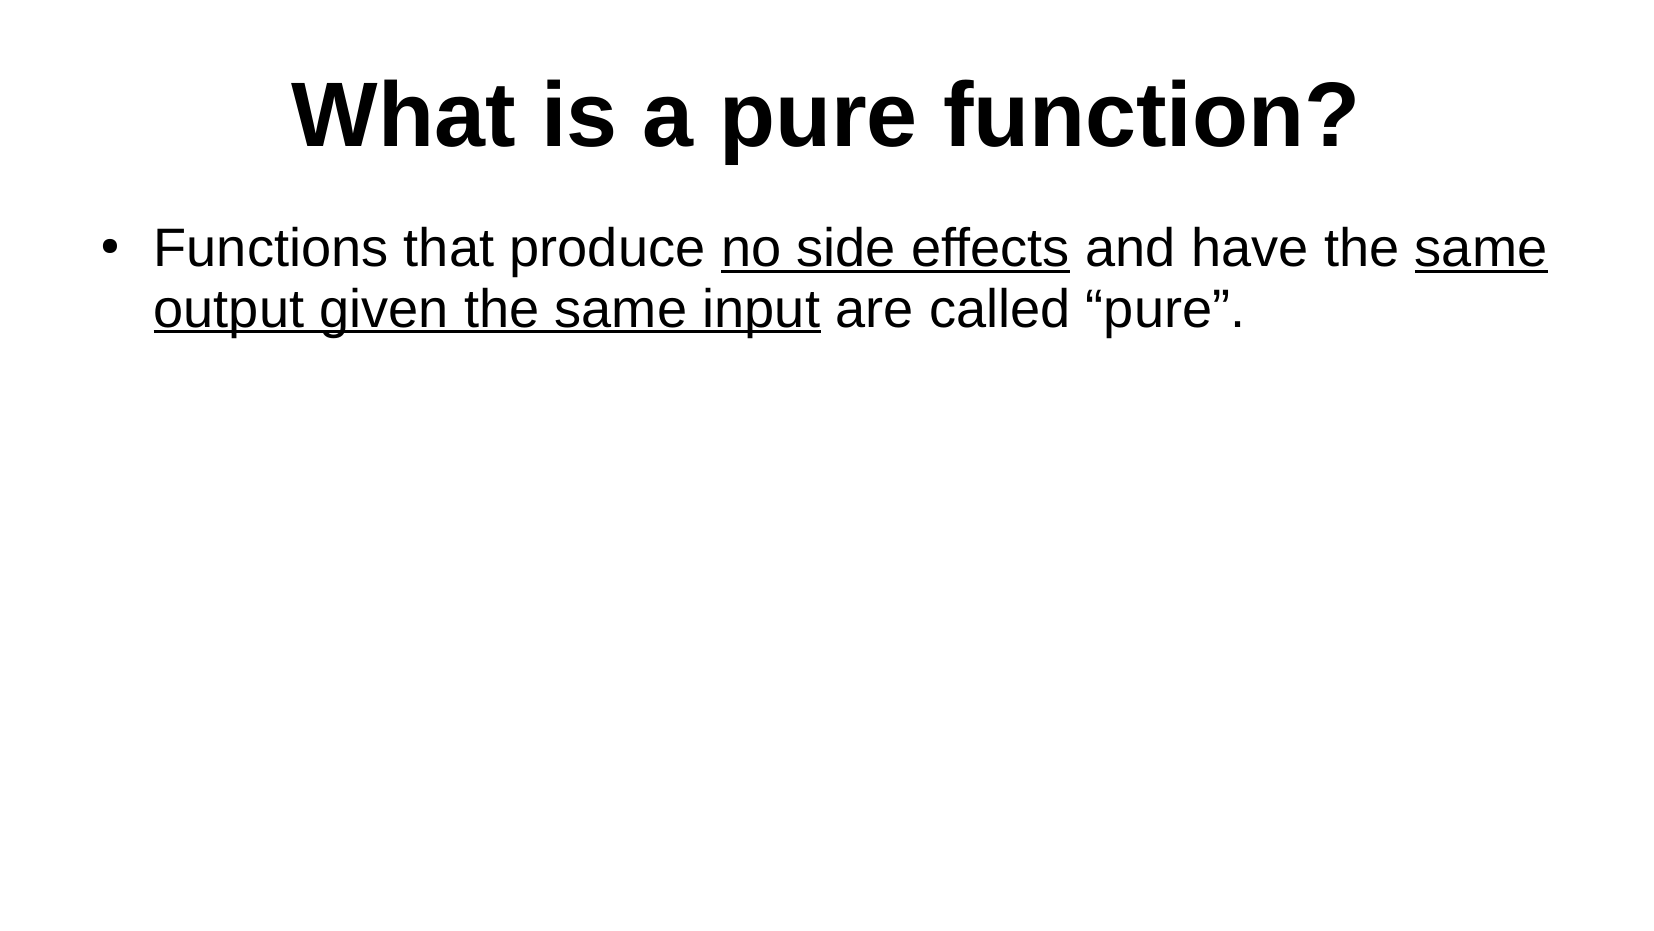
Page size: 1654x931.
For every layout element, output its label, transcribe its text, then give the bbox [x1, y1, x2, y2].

list Functions that produce no side effects and have the same output given the same input are called “pure”. [82, 217, 1571, 758]
title What is a pure function? [82, 37, 1571, 193]
